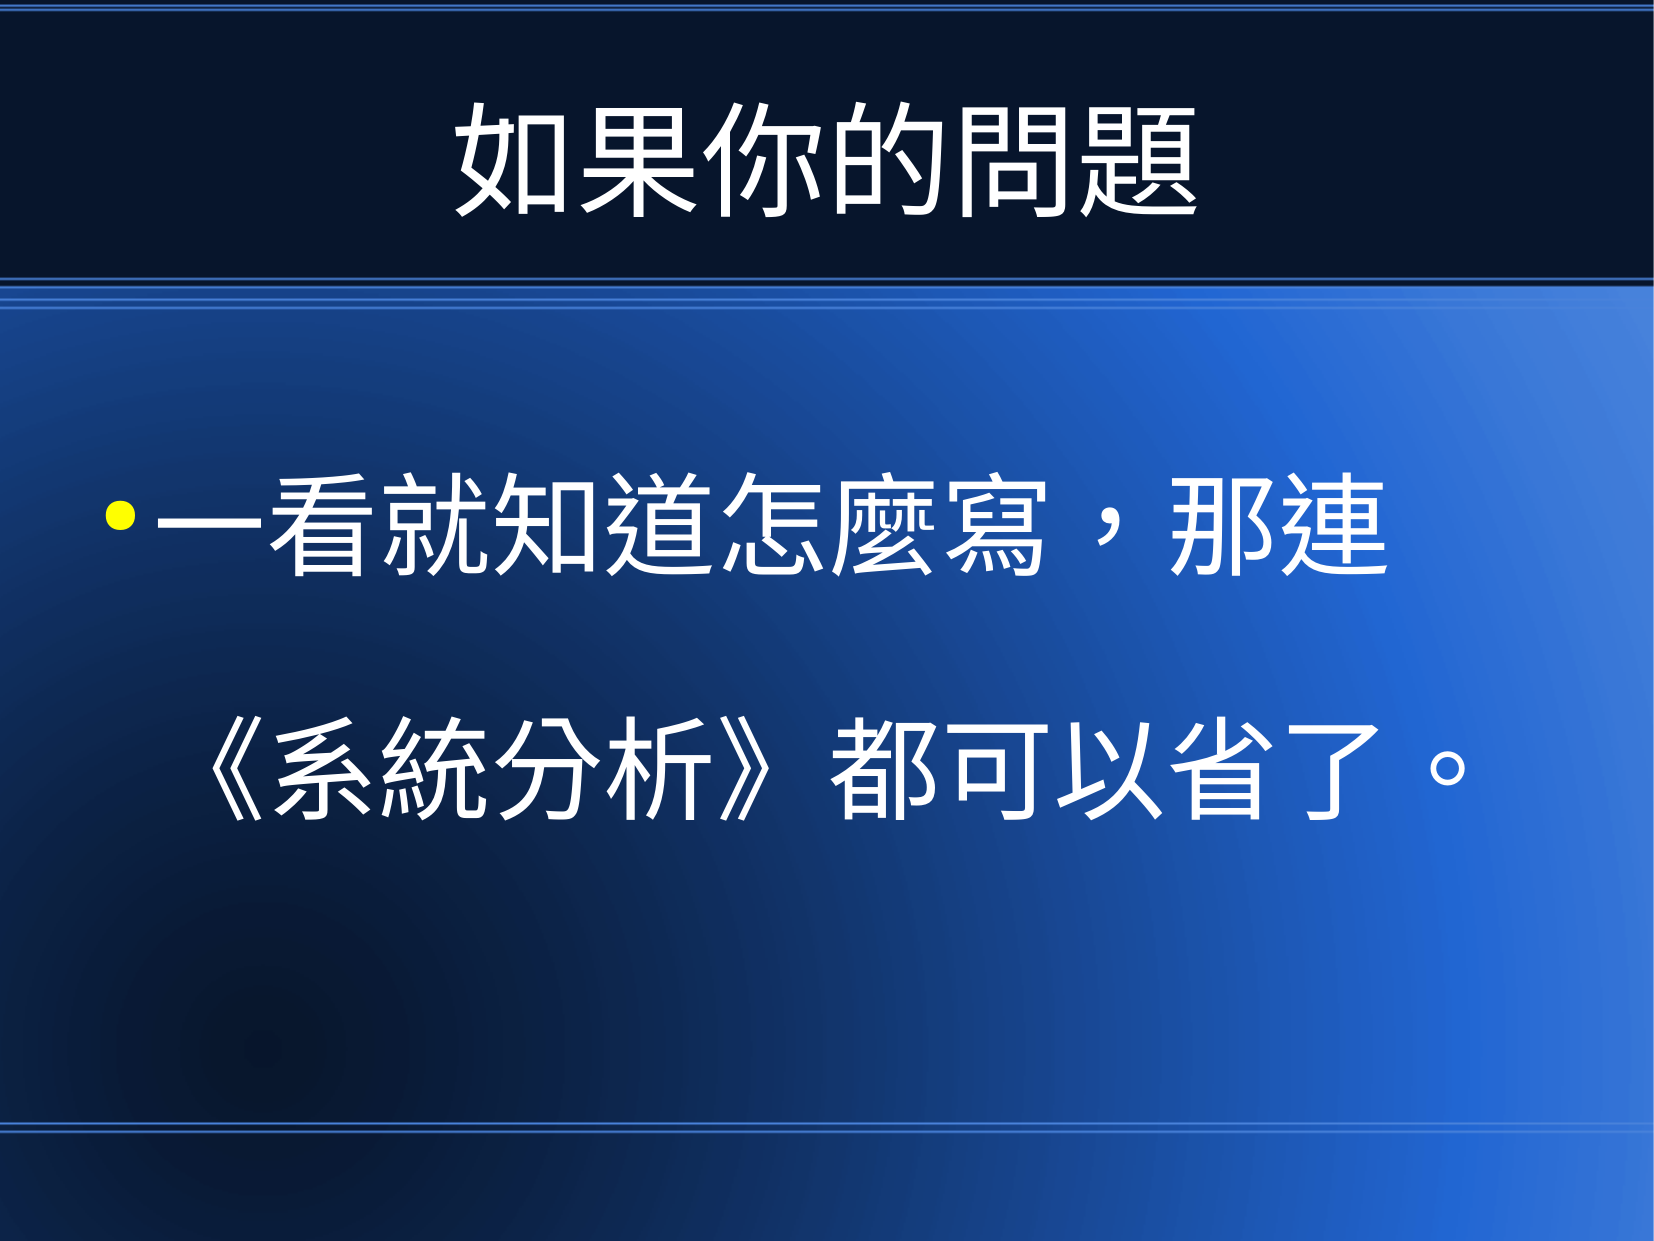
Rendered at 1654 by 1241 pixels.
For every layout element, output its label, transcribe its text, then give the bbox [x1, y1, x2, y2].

picture [0, 0, 1654, 1241]
list 一看就知道怎麼寫，那連《系統分析》都可以省了。 [82, 355, 1571, 1241]
title 如果你的問題 [82, 49, 1571, 257]
